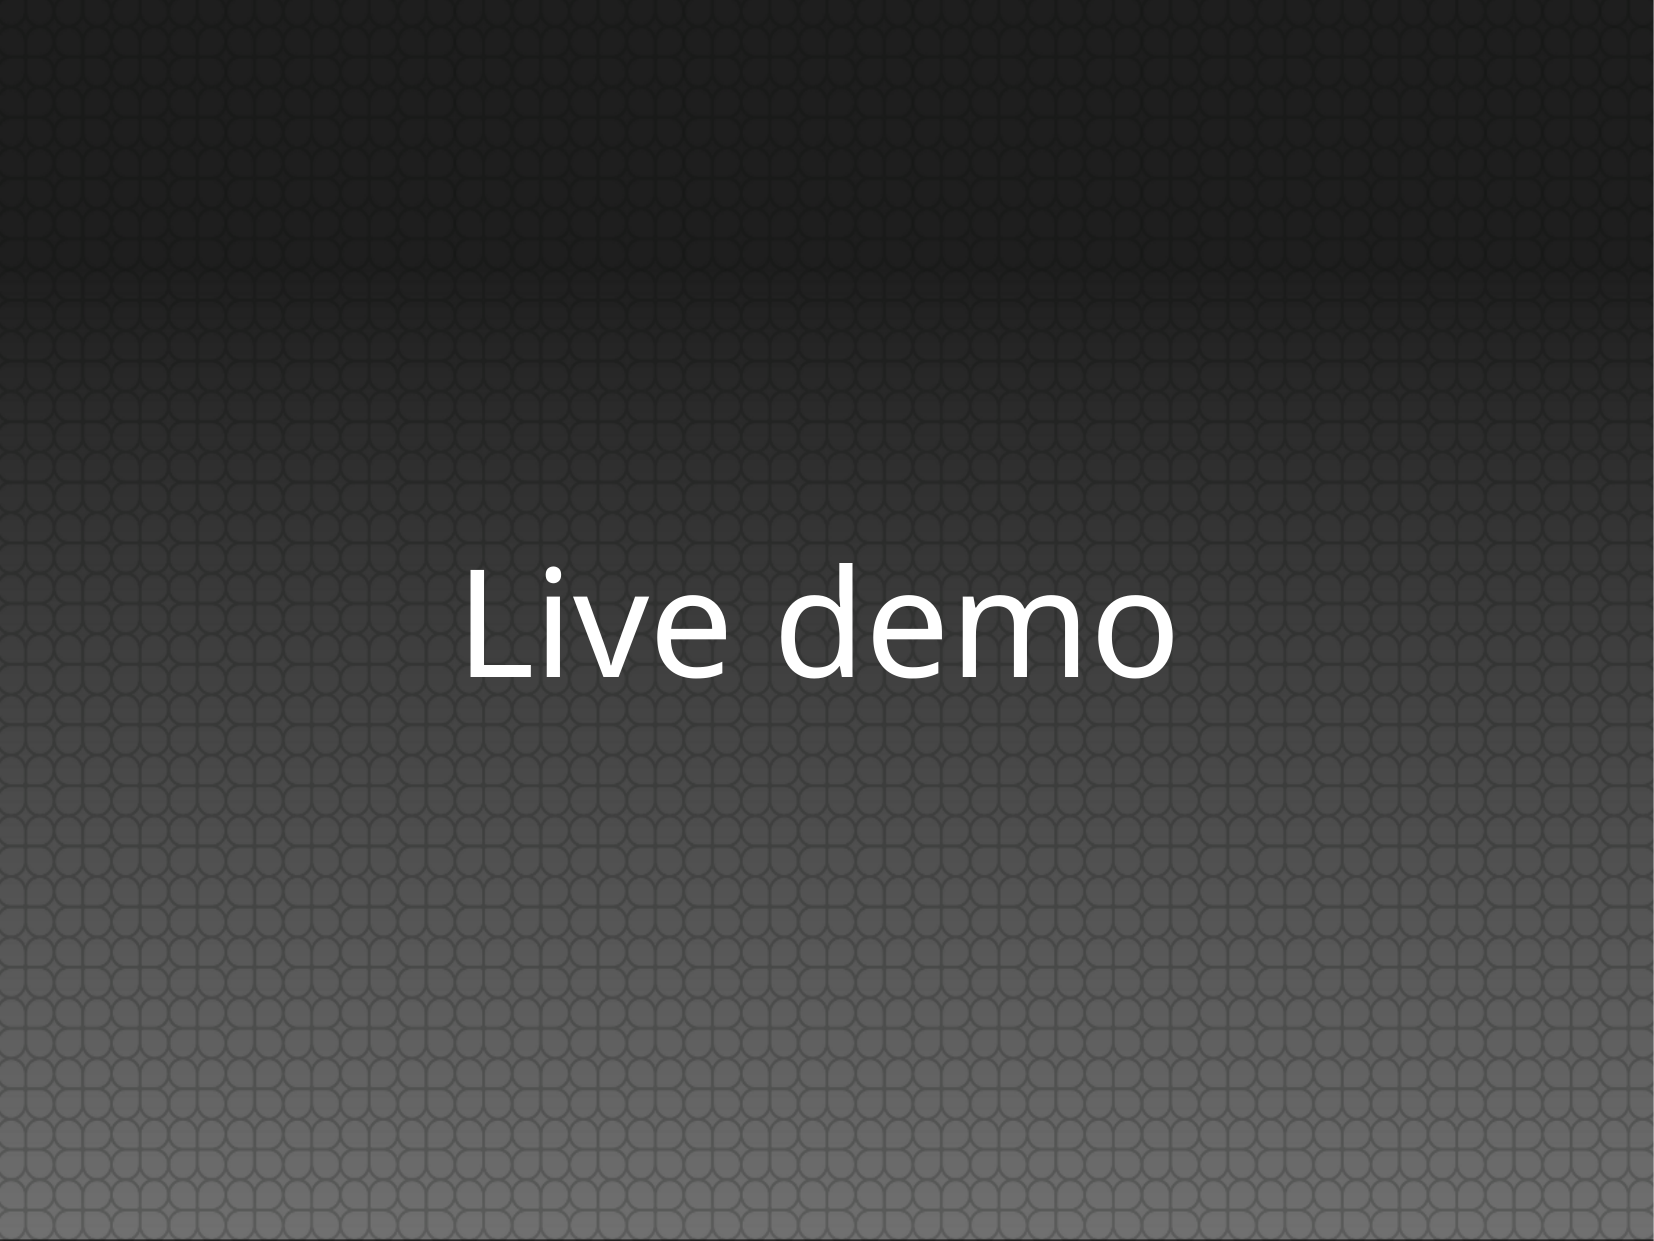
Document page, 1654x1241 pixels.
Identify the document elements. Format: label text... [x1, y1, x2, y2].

title Live demo [75, 525, 1564, 713]
picture [0, 0, 1654, 1241]
